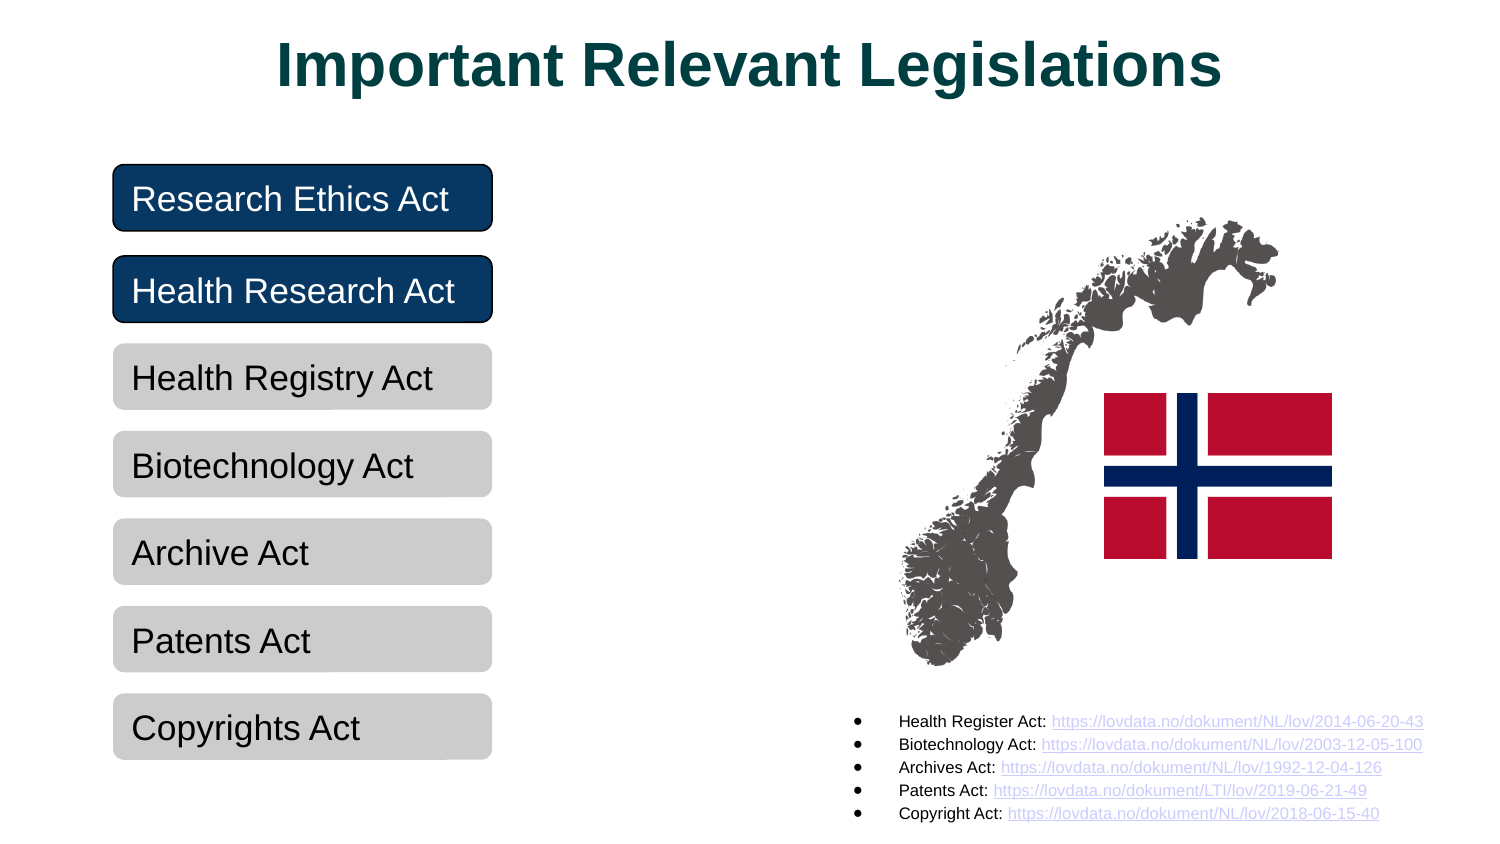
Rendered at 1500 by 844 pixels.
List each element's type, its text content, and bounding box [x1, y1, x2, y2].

text_box Research Ethics Act [113, 164, 493, 231]
text_box Copyrights Act [113, 693, 493, 760]
picture [899, 217, 1332, 666]
text_box Biotechnology Act [113, 430, 493, 498]
text_box Patents Act [113, 605, 493, 673]
text_box Health Register Act: https://lovdata.no/dokument/NL/lov/2014-06-20-43 Biotechnology Act: https://lovdata.no/dokument/NL/lov/2003-12-05-100 Archives Act: https://lovdata.no/dokument/NL/lov/1992-12-04-126 Patents Act: https://lovdata.no/dokument/LTI/lov/2019-06-21-49 Copyright Act: https://lovdata.no/dokument/NL/lov/2018-06-15-40 [808, 693, 1489, 838]
text_box Health Research Act [113, 255, 493, 323]
text_box Health Registry Act [113, 343, 493, 410]
title Important Relevant Legislations [75, 0, 1425, 134]
text_box Archive Act [113, 518, 493, 585]
